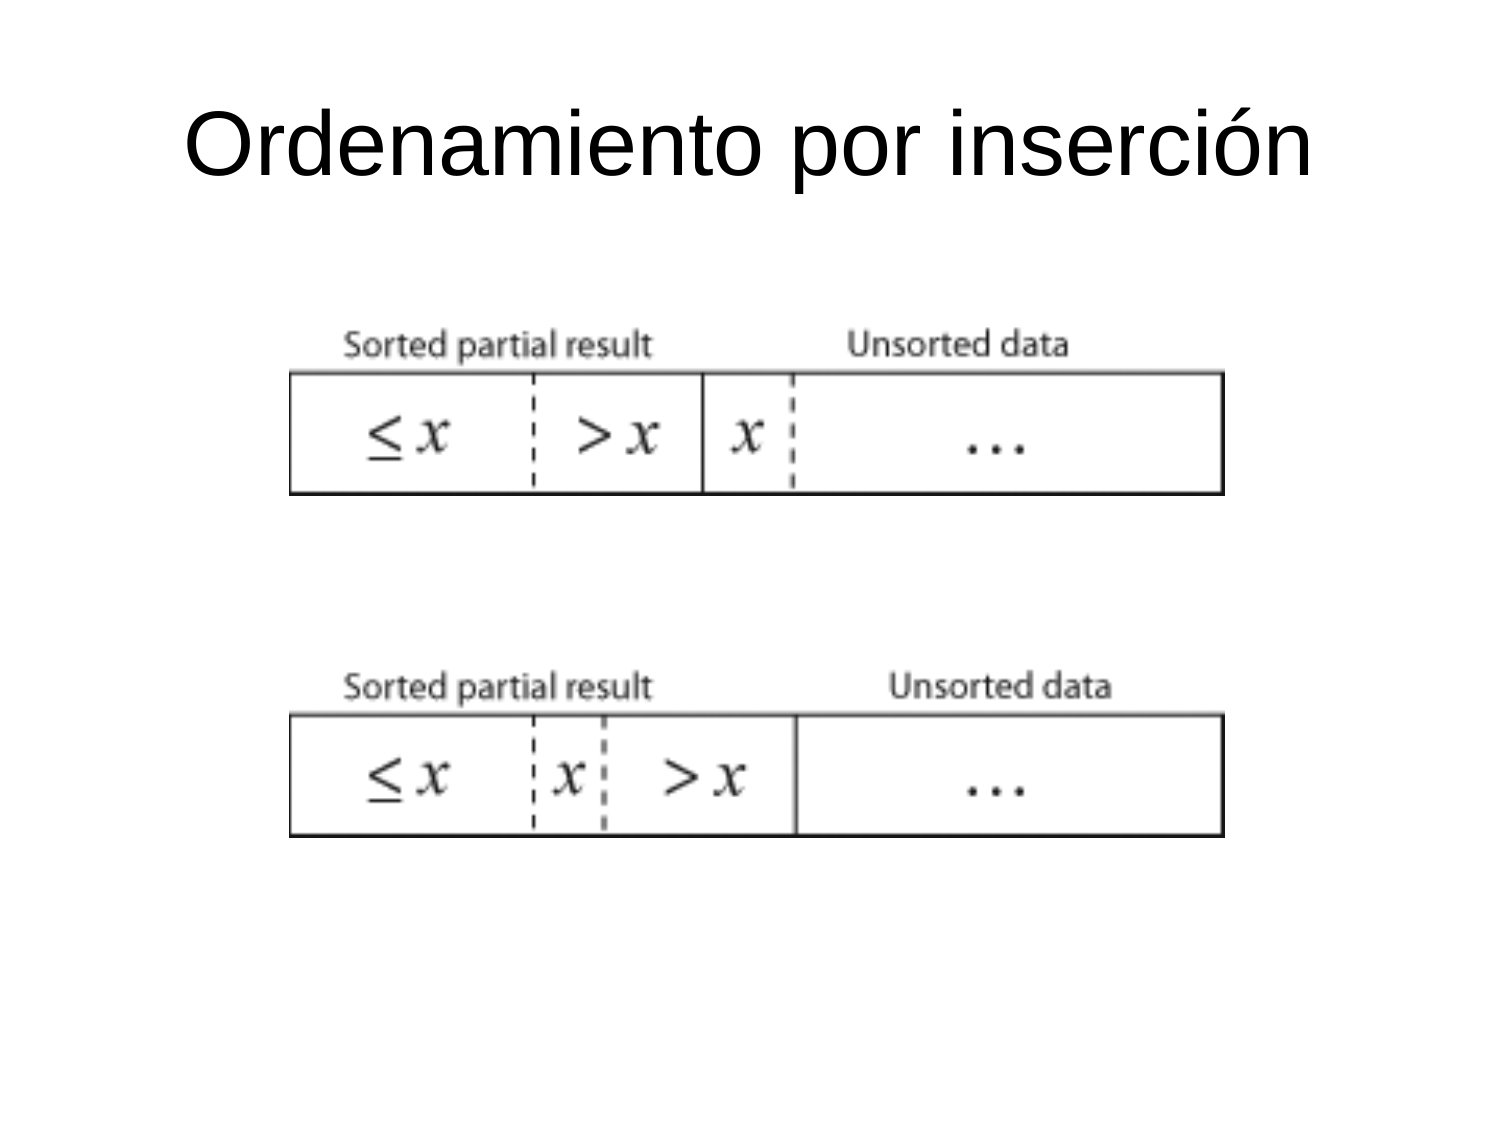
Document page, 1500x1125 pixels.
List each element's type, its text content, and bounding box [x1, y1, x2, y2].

picture [289, 326, 1225, 496]
picture [289, 668, 1225, 838]
title Ordenamiento por inserción [75, 45, 1426, 233]
